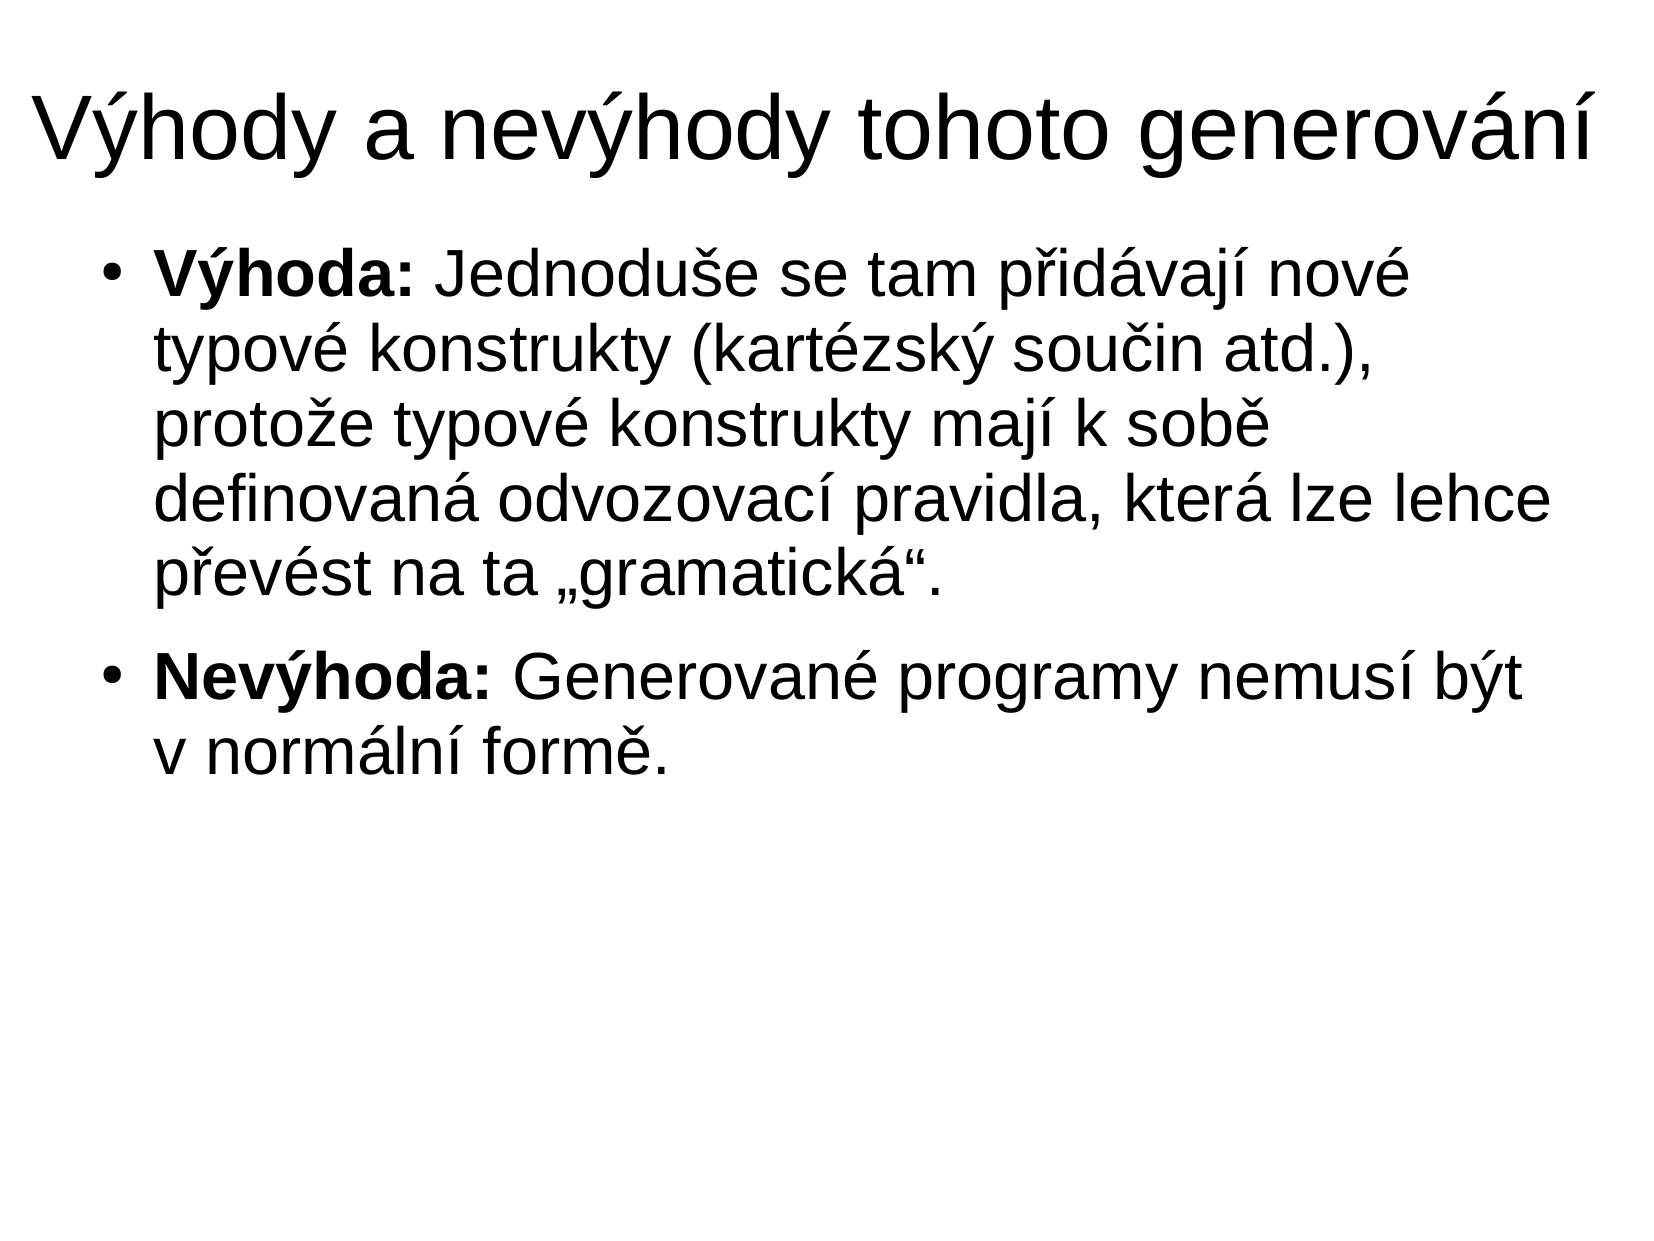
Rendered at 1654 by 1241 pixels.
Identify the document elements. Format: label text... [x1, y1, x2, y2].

list Výhoda: Jednoduše se tam přidávají nové typové konstrukty (kartézský součin atd.), protože typové konstrukty mají k sobě definovaná odvozovací pravidla, která lze lehce převést na ta „gramatická“. Nevýhoda: Generované programy nemusí být v normální formě. [82, 236, 1571, 1123]
title Výhody a nevýhody tohoto generování [0, 49, 1630, 207]
